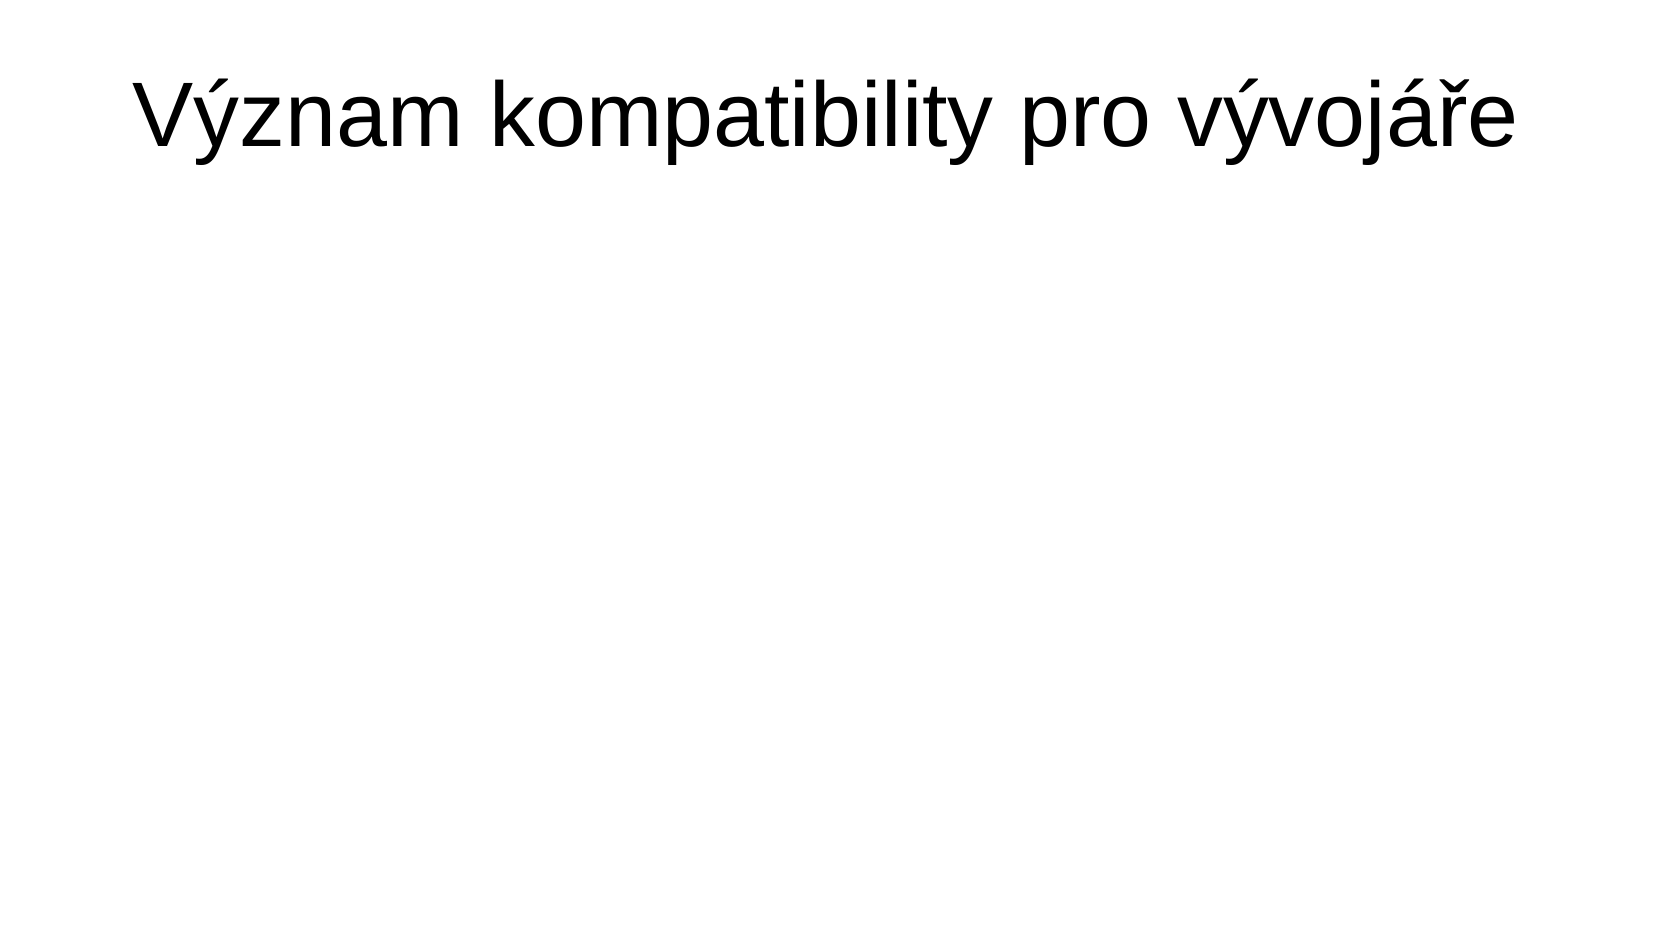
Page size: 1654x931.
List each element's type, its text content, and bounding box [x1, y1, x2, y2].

title Význam kompatibility pro vývojáře [82, 37, 1571, 193]
